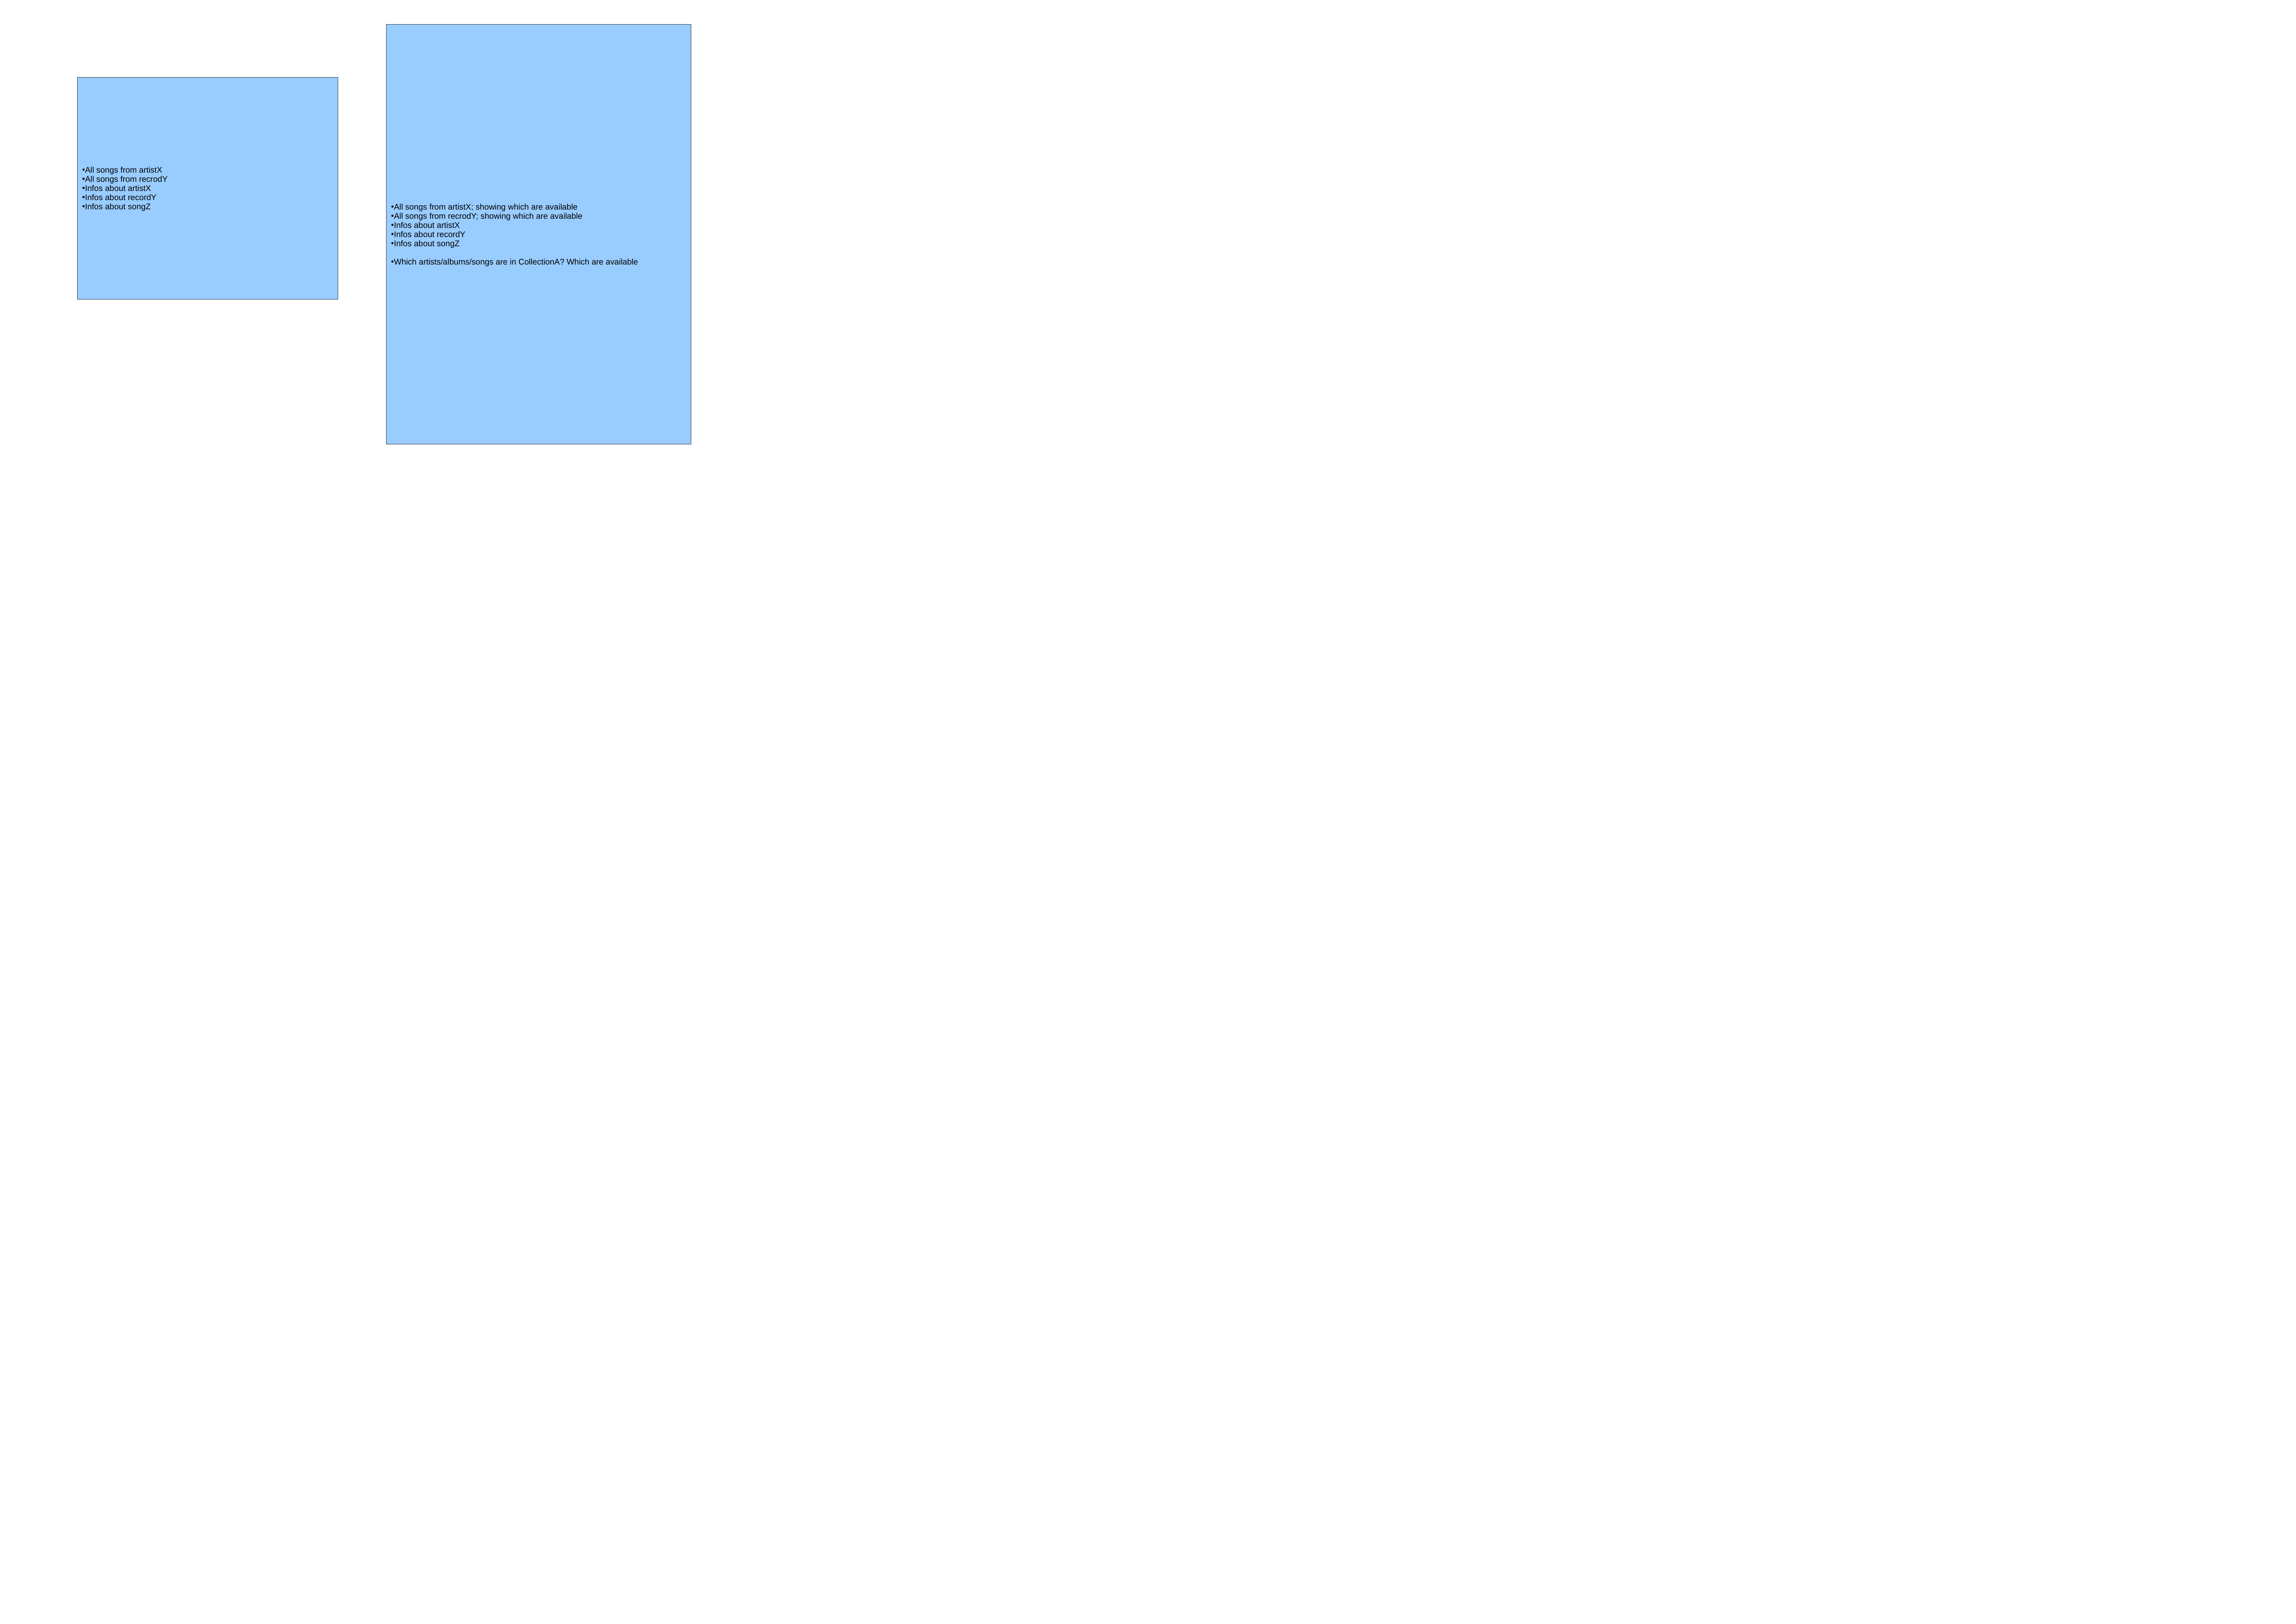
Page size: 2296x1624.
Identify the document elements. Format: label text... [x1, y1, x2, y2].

text_box All songs from artistX All songs from recrodY Infos about artistX Infos about recordY Infos about songZ [77, 77, 338, 299]
text_box All songs from artistX; showing which are available All songs from recrodY; showing which are available Infos about artistX Infos about recordY Infos about songZ Which artists/albums/songs are in CollectionA? Which are available [386, 24, 691, 444]
